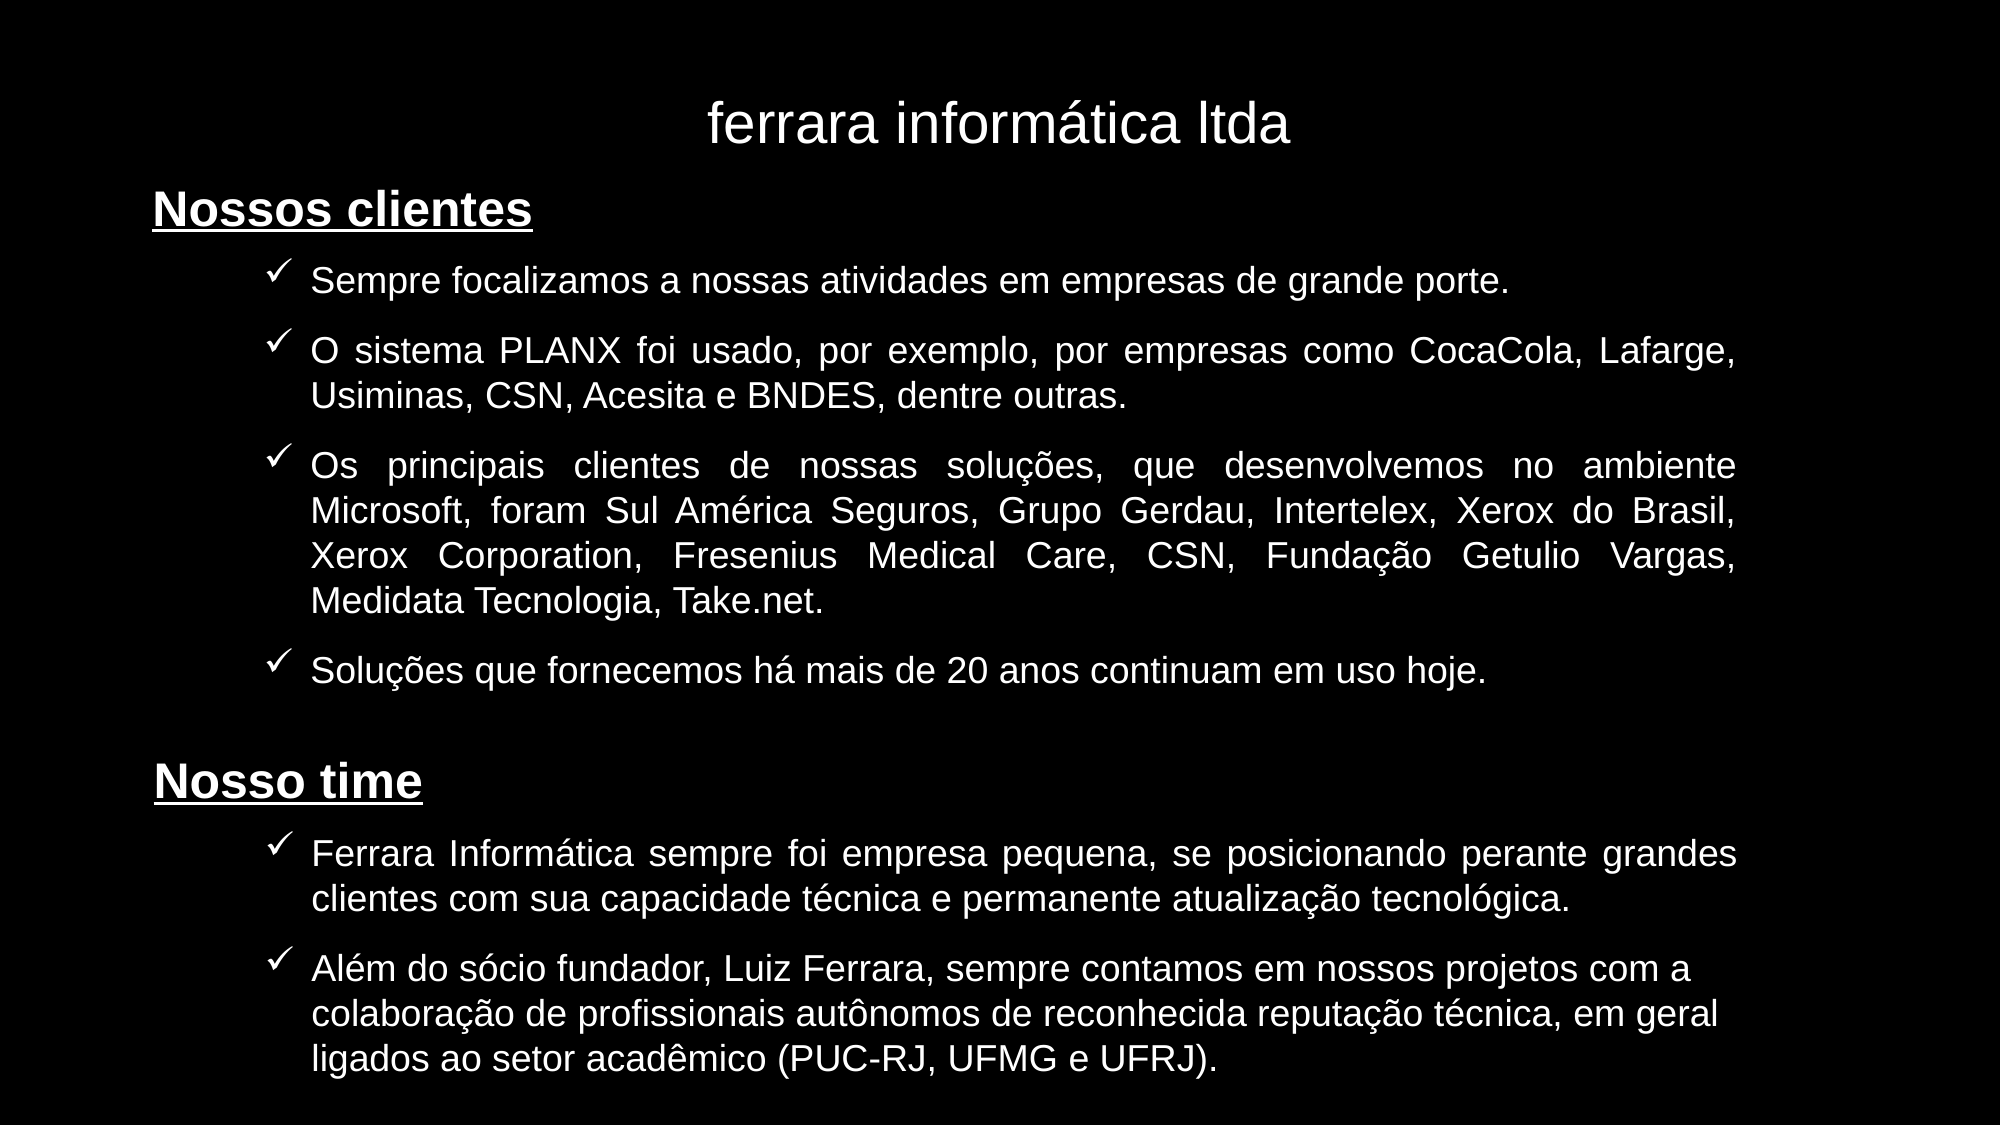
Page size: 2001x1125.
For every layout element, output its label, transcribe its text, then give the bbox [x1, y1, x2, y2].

text_box Ferrara Informática sempre foi empresa pequena, se posicionando perante grandes clientes com sua capacidade técnica e permanente atualização tecnológica. Além do sócio fundador, Luiz Ferrara, sempre contamos em nossos projetos com a colaboração de profissionais autônomos de reconhecida reputação técnica, em geral ligados ao setor acadêmico (PUC-RJ, UFMG e UFRJ). [249, 821, 1753, 1087]
text_box Sempre focalizamos a nossas atividades em empresas de grande porte. O sistema PLANX foi usado, por exemplo, por empresas como CocaCola, Lafarge, Usiminas, CSN, Acesita e BNDES, dentre outras. Os principais clientes de nossas soluções, que desenvolvemos no ambiente Microsoft, foram Sul América Seguros, Grupo Gerdau, Intertelex, Xerox do Brasil, Xerox Corporation, Fresenius Medical Care, CSN, Fundação Getulio Vargas, Medidata Tecnologia, Take.net. Soluções que fornecemos há mais de 20 anos continuam em uso hoje. [248, 248, 1752, 699]
list Nossos clientes [137, 175, 1863, 282]
text_box Nosso time [138, 748, 1864, 855]
title ferrara informática ltda [137, 59, 1863, 175]
